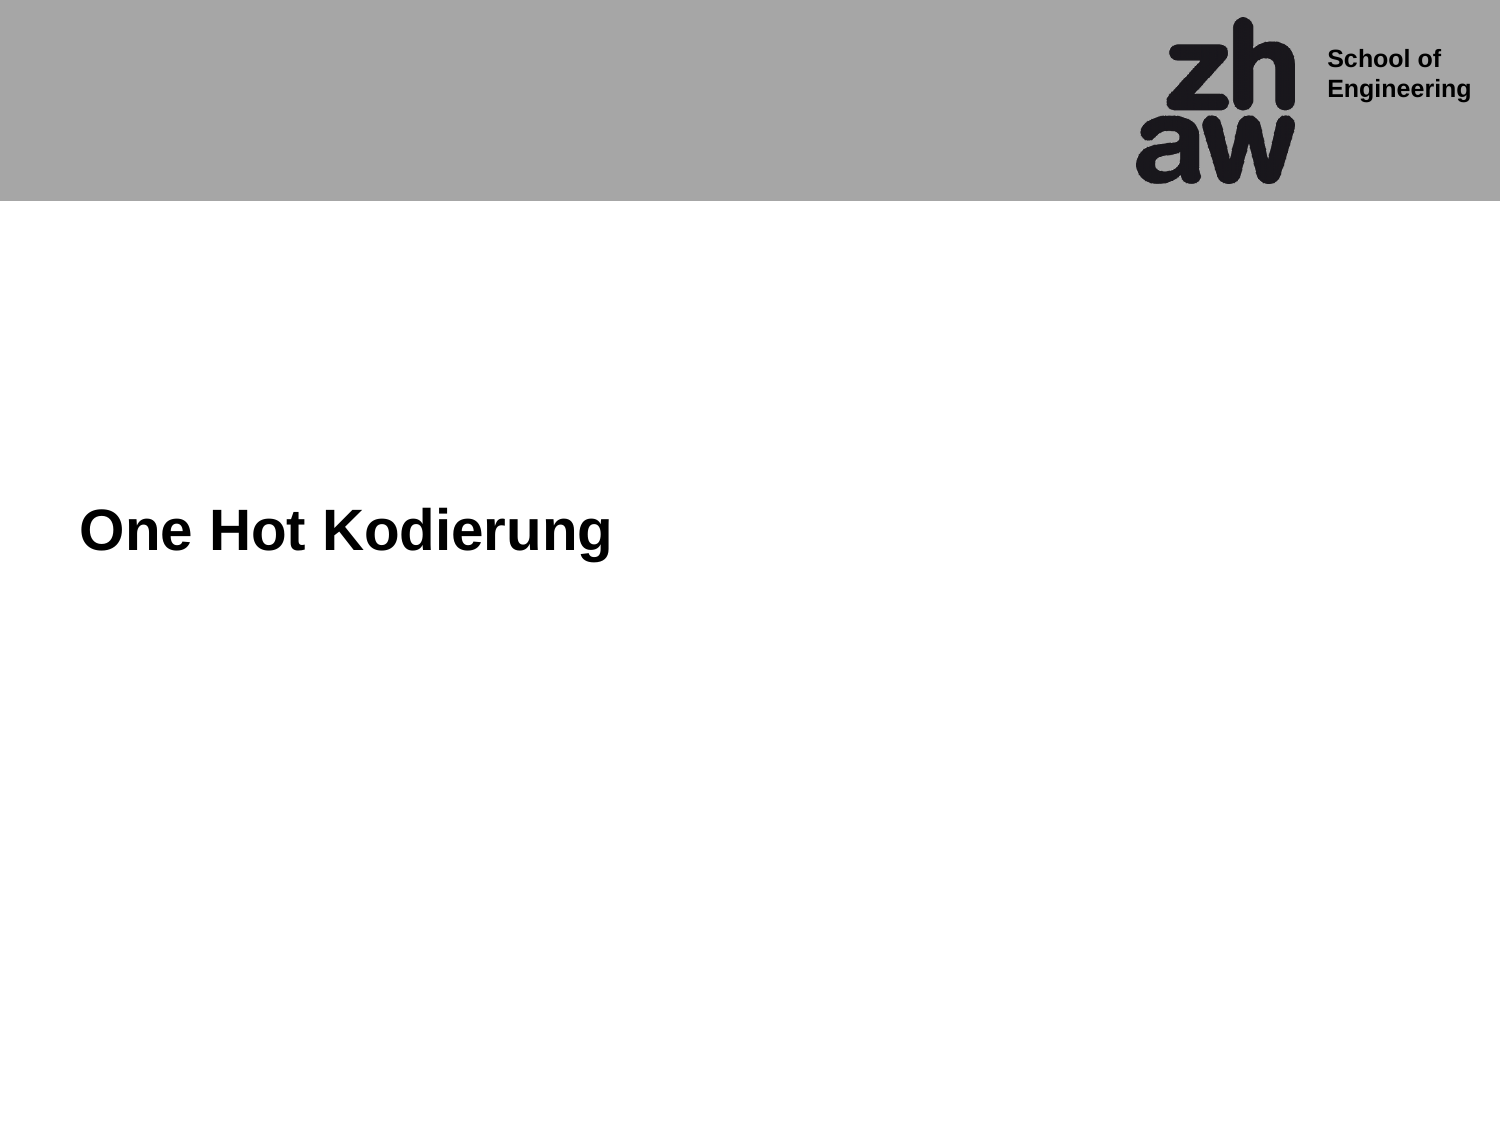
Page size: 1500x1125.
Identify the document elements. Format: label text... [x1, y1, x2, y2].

picture [1136, 17, 1295, 184]
title One Hot Kodierung [64, 467, 1305, 586]
